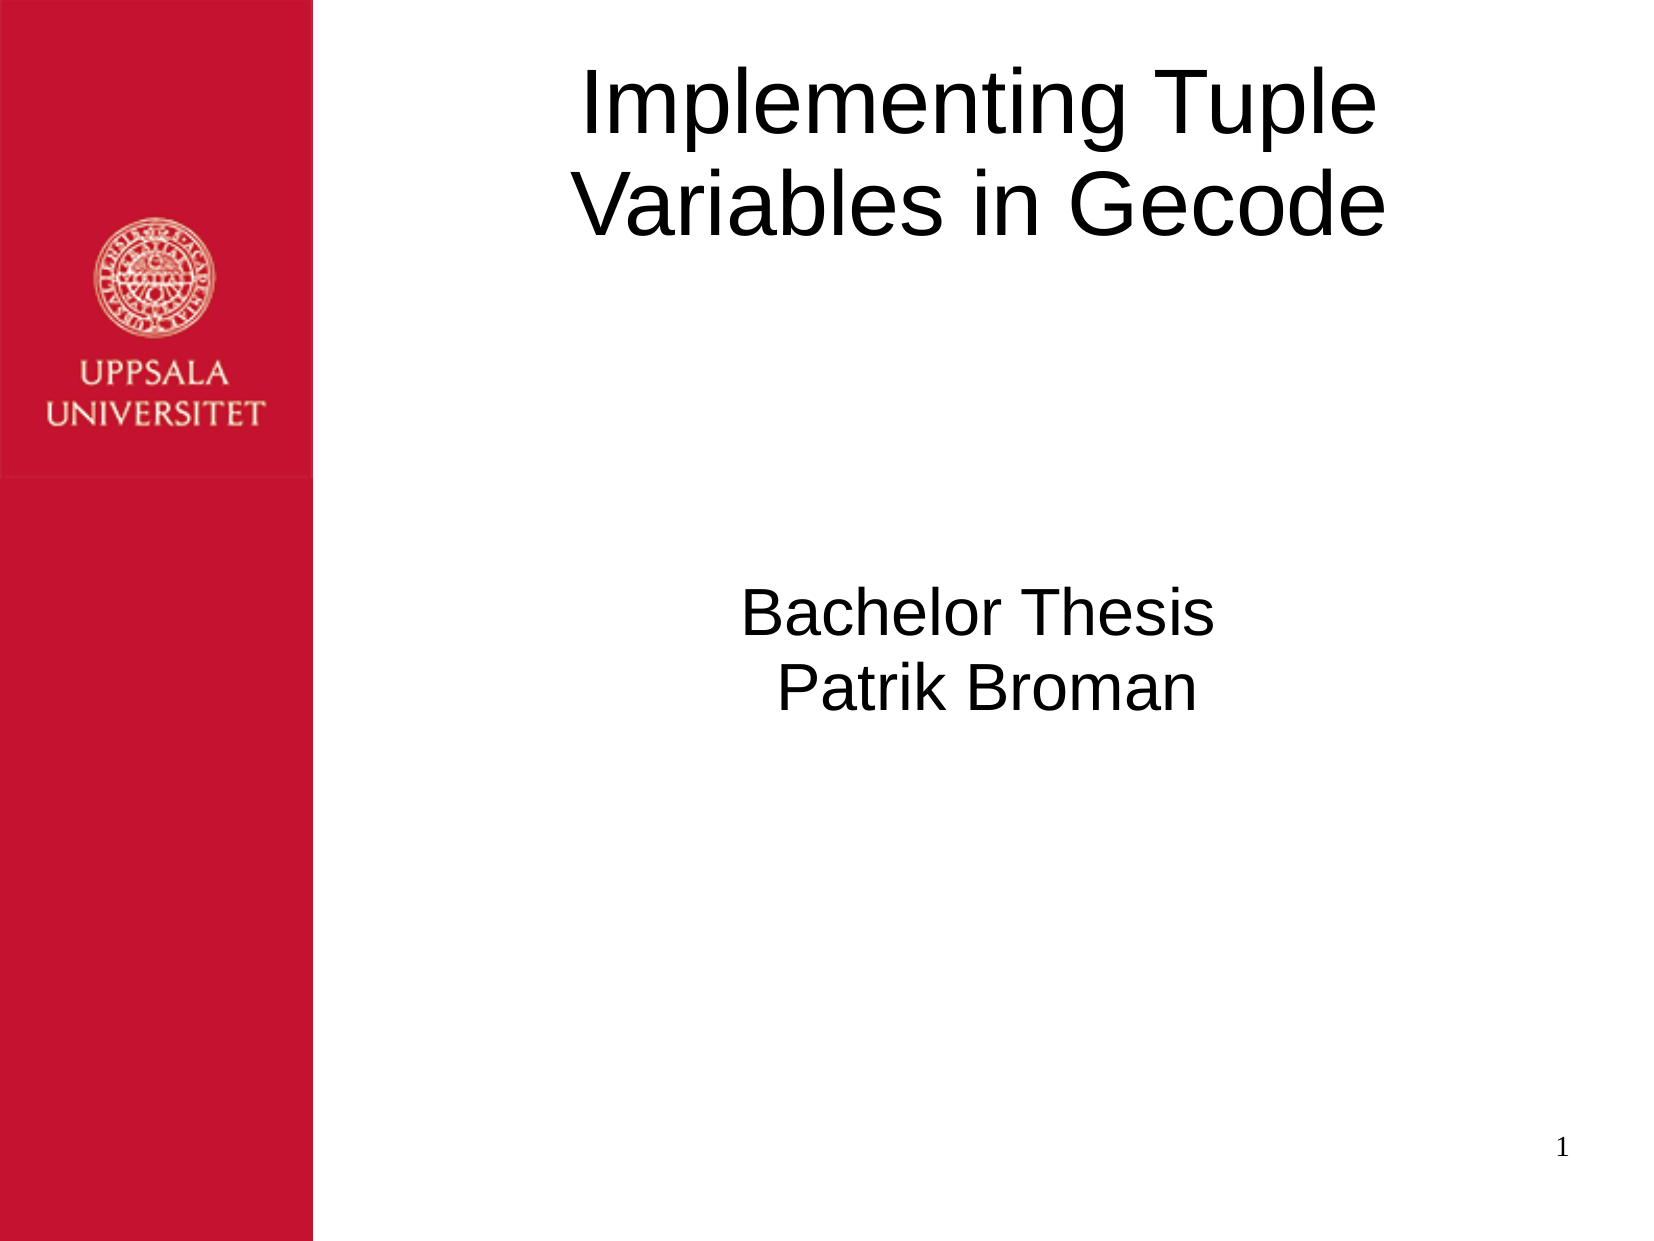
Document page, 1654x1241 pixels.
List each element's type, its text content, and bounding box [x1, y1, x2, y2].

picture [0, 0, 235, 800]
subtitle Bachelor Thesis Patrik Broman [405, 290, 1571, 1010]
title Implementing Tuple Variables in Gecode [390, 49, 1571, 257]
